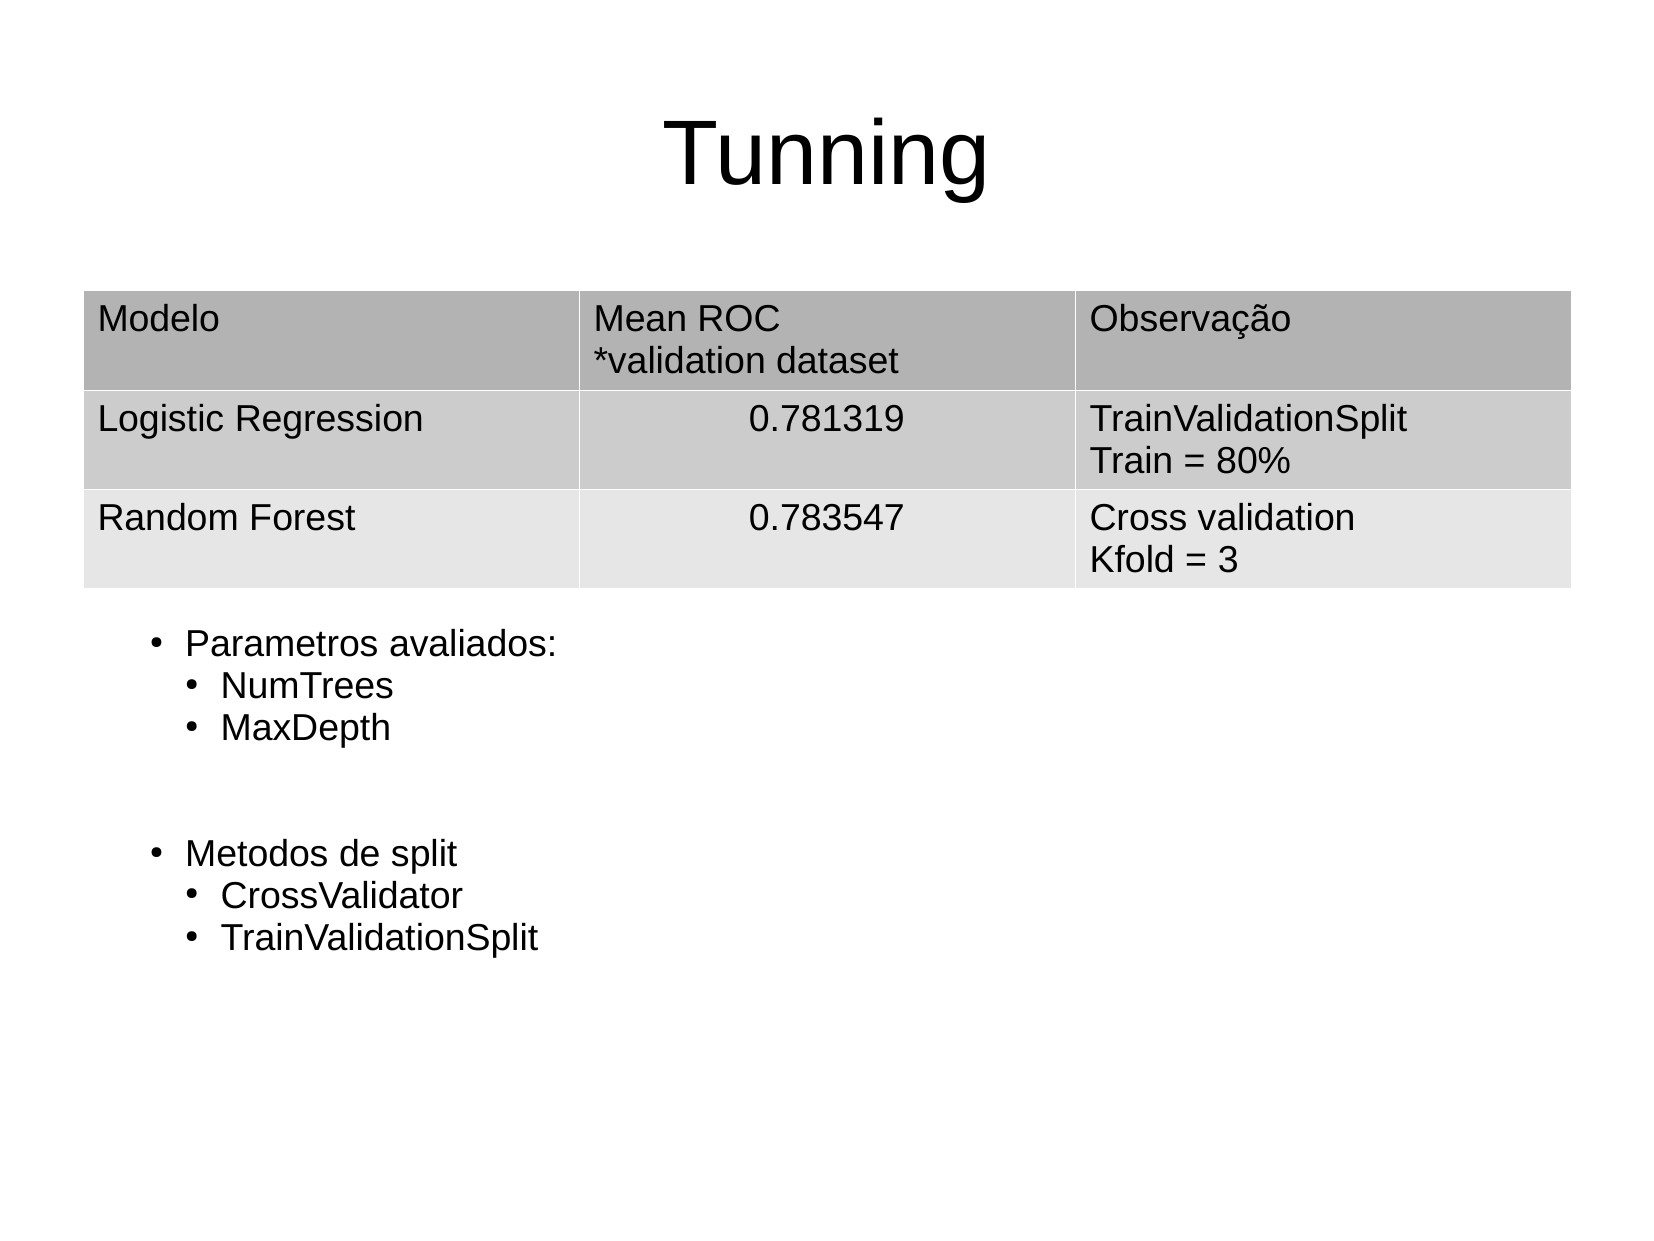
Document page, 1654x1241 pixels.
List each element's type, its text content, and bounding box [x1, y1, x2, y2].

table_cell Logistic Regression [84, 391, 579, 489]
table_header Observação [1076, 291, 1571, 390]
table_header Modelo [84, 291, 579, 390]
text_box Parametros avaliados: NumTrees MaxDepth Metodos de split CrossValidator TrainValidationSplit [135, 615, 1546, 1008]
table_cell 0.783547 [580, 490, 1075, 588]
table_header Mean ROC *validation dataset [580, 291, 1075, 390]
title Tunning [82, 49, 1571, 257]
table_cell TrainValidationSplit Train = 80% [1076, 391, 1571, 489]
table_cell Random Forest [84, 490, 579, 588]
table_cell 0.781319 [580, 391, 1075, 489]
table_cell Cross validation Kfold = 3 [1076, 490, 1571, 588]
